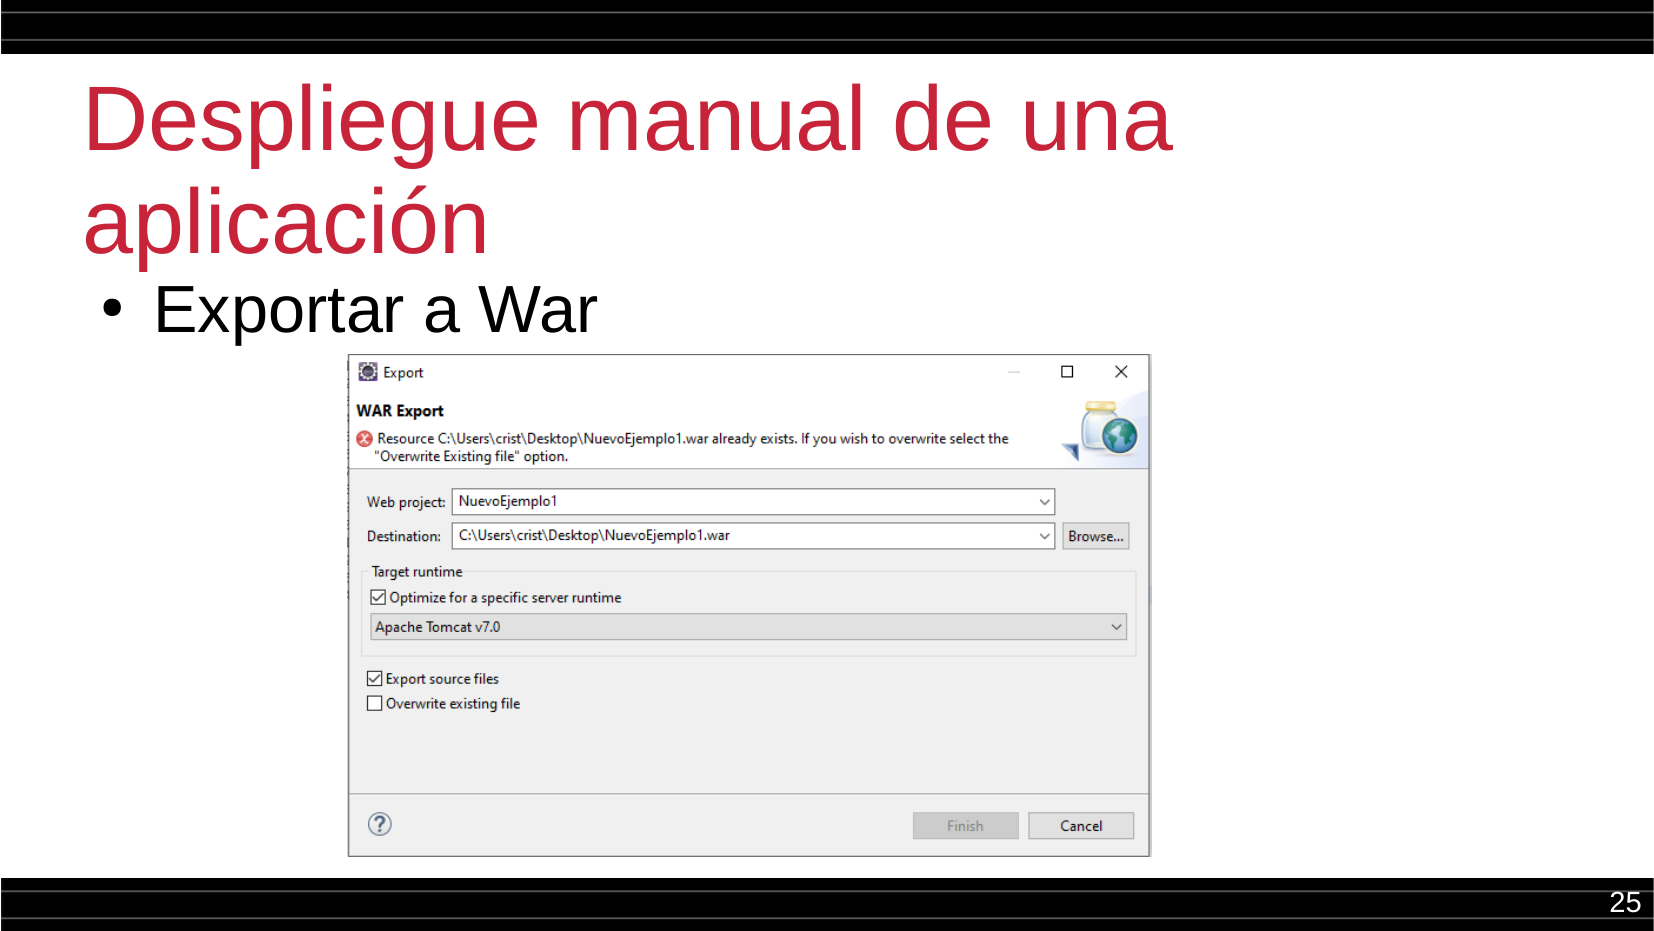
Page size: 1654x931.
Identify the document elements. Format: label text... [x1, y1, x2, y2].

picture [347, 354, 1152, 857]
picture [1, 878, 1654, 931]
title Despliegue manual de una aplicación [82, 67, 1571, 271]
list Exportar a War [82, 271, 1571, 851]
picture [1, 0, 1654, 54]
